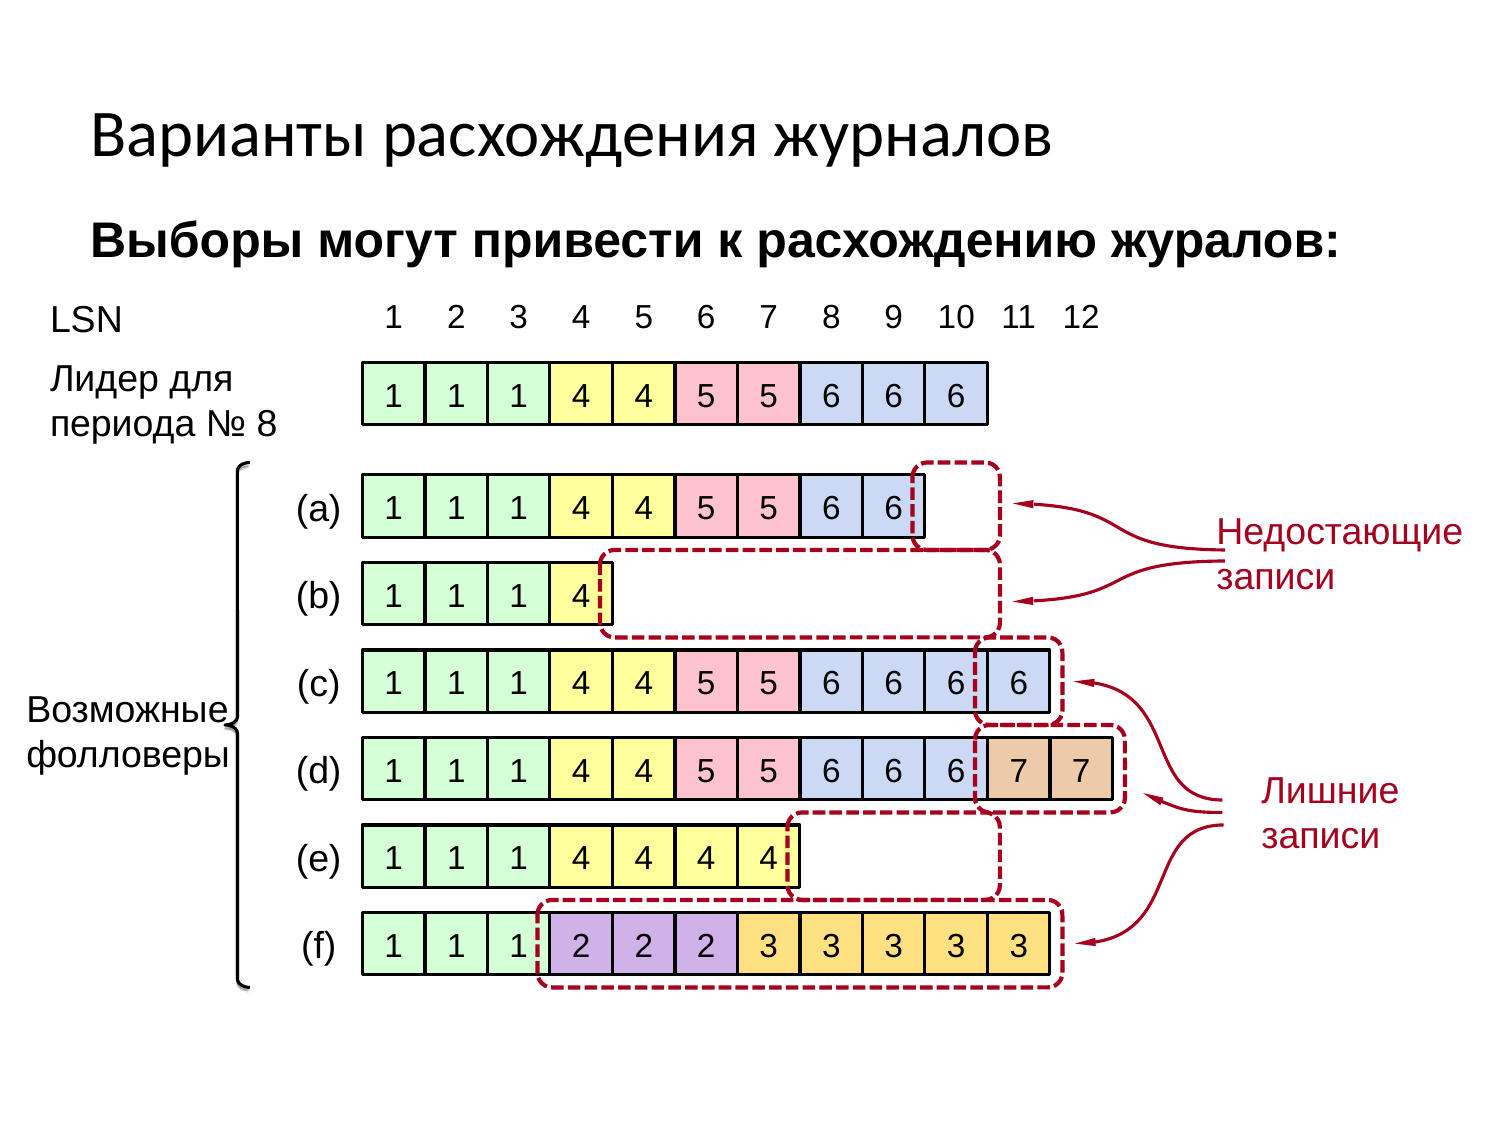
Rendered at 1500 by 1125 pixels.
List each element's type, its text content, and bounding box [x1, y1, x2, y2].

text_box 4 [550, 737, 612, 800]
text_box Возможные фолловеры [26, 684, 327, 776]
text_box 4 [612, 824, 674, 888]
text_box 6 [924, 362, 988, 425]
text_box 1 [362, 287, 424, 343]
text_box 1 [424, 474, 487, 538]
text_box 1 [424, 362, 487, 425]
text_box 1 [362, 562, 424, 625]
text_box 3 [487, 287, 549, 343]
text_box 4 [550, 824, 612, 888]
text_box 5 [674, 362, 737, 425]
text_box 2 [424, 287, 487, 343]
text_box 4 [612, 649, 674, 713]
text_box 1 [424, 824, 487, 888]
text_box 5 [674, 649, 737, 713]
text_box 5 [737, 737, 799, 800]
text_box 6 [800, 474, 862, 538]
text_box 1 [487, 362, 550, 425]
text_box 6 [987, 649, 1050, 713]
text_box 3 [988, 912, 1050, 975]
text_box 6 [862, 649, 924, 713]
text_box 1 [362, 912, 424, 975]
text_box 2 [612, 912, 674, 975]
text_box 6 [924, 737, 987, 800]
text_box 4 [550, 474, 612, 538]
text_box 3 [862, 912, 924, 975]
text_box 1 [487, 649, 550, 713]
text_box 2 [674, 912, 738, 975]
text_box 1 [487, 562, 550, 625]
title Варианты расхождения журналов [75, 79, 1425, 180]
text_box 5 [737, 474, 800, 538]
text_box 3 [924, 912, 988, 975]
text_box 5 [737, 362, 799, 425]
text_box 1 [424, 562, 487, 625]
text_box 1 [424, 912, 487, 975]
text_box 6 [799, 737, 862, 800]
text_box 7 [737, 287, 799, 343]
text_box 4 [612, 362, 674, 425]
text_box 1 [487, 912, 549, 975]
text_box 4 [550, 649, 612, 713]
text_box 7 [987, 737, 1049, 800]
text_box 1 [487, 737, 550, 800]
text_box 4 [550, 362, 612, 425]
text_box 7 [1049, 737, 1113, 800]
text_box 10 [912, 287, 974, 343]
text_box 9 [862, 287, 912, 343]
text_box 11 [974, 287, 1037, 343]
text_box 1 [362, 474, 424, 538]
text_box 5 [737, 649, 799, 713]
text_box 4 [612, 737, 674, 800]
text_box 6 [799, 362, 862, 425]
text_box 2 [549, 912, 612, 975]
text_box 1 [362, 824, 424, 888]
text_box 6 [862, 362, 924, 425]
text_box 1 [362, 362, 424, 425]
text_box (a) [287, 483, 350, 529]
text_box 1 [487, 824, 550, 888]
text_box 4 [737, 824, 800, 888]
text_box 5 [674, 737, 737, 800]
text_box 1 [424, 649, 487, 713]
text_box (b) [287, 570, 350, 617]
text_box Лишние записи [1246, 758, 1425, 864]
list Выборы могут привести к расхождению журалов: [75, 200, 1425, 300]
text_box 8 [799, 287, 862, 343]
text_box 5 [612, 287, 674, 343]
text_box 1 [424, 737, 487, 800]
text_box Лидер для периода № 8 [49, 353, 350, 444]
text_box 3 [738, 912, 799, 975]
text_box Недостающие записи [1201, 499, 1478, 605]
text_box 4 [550, 562, 613, 625]
text_box 4 [612, 474, 674, 538]
text_box (e) [287, 833, 350, 879]
text_box (d) [287, 745, 350, 792]
text_box 3 [799, 912, 862, 975]
text_box 1 [362, 649, 424, 713]
text_box (f) [287, 920, 350, 967]
text_box 6 [924, 649, 987, 713]
text_box 12 [1037, 287, 1125, 343]
text_box 1 [362, 737, 424, 800]
text_box 6 [799, 649, 862, 713]
text_box 6 [674, 287, 737, 343]
text_box 1 [487, 474, 550, 538]
text_box LSN [50, 294, 238, 340]
text_box 6 [862, 474, 925, 538]
text_box 5 [674, 474, 737, 538]
text_box 6 [862, 737, 924, 800]
text_box 4 [674, 824, 737, 888]
text_box 4 [549, 287, 612, 343]
text_box (c) [287, 658, 350, 704]
